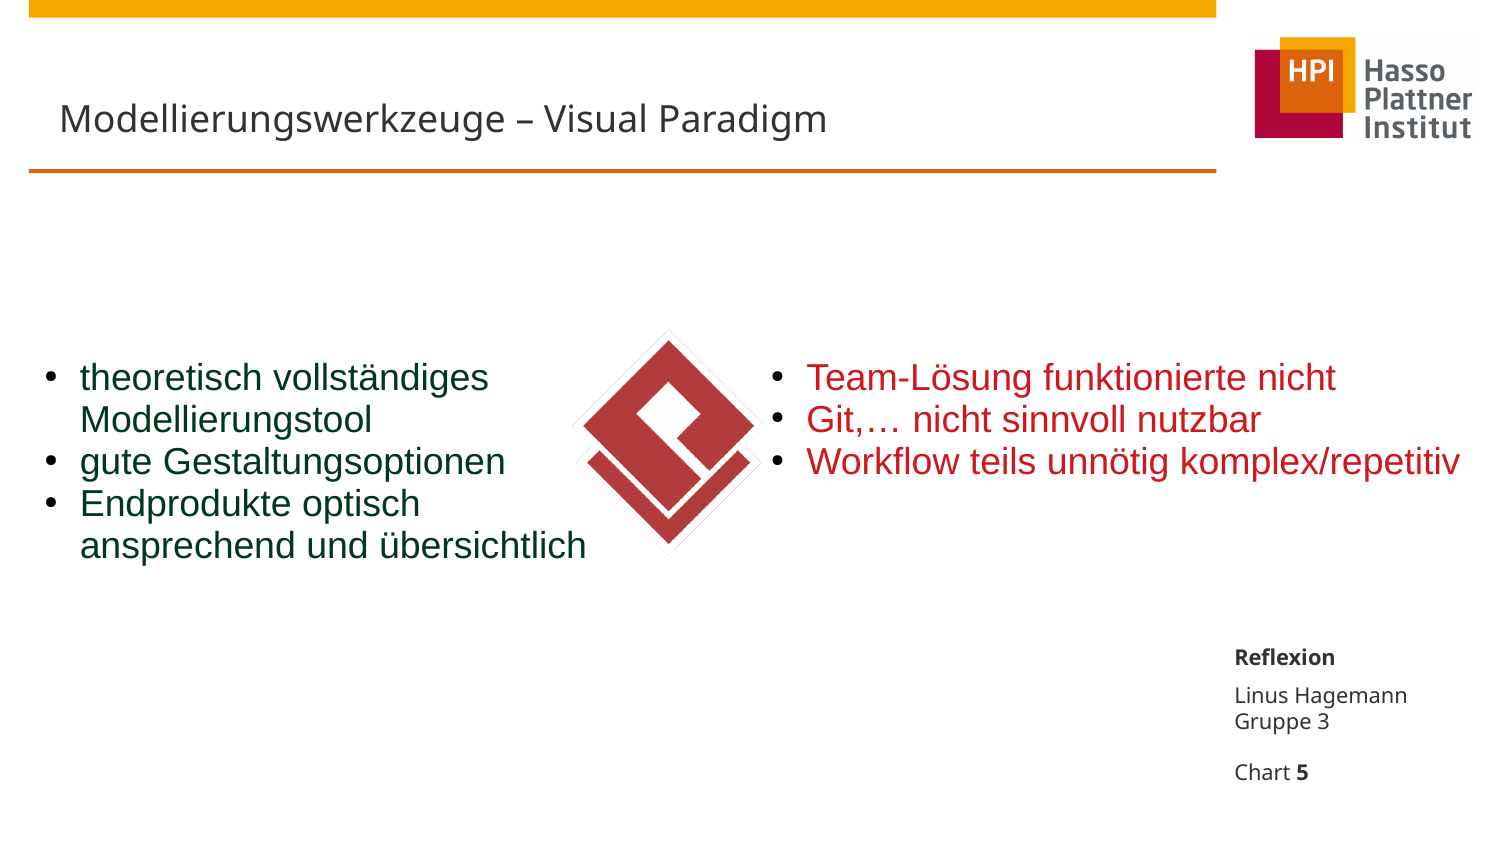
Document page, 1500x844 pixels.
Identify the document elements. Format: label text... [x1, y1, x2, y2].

slide_number Linus Hagemann Gruppe 3 [1216, 681, 1471, 759]
picture [1252, 33, 1477, 142]
picture [555, 329, 781, 556]
picture [555, 541, 569, 556]
text_box theoretisch vollständiges Modellierungstool gute Gestaltungsoptionen Endprodukte optisch ansprechend und übersichtlich [29, 348, 602, 541]
picture [572, 541, 581, 556]
text_box Team-Lösung funktionierte nicht Git,… nicht sinnvoll nutzbar Workflow teils unnötig komplex/repetitiv [756, 348, 1476, 505]
footer Reflexion [1216, 584, 1471, 670]
title Modellierungswerkzeuge – Visual Paradigm [58, 17, 1187, 170]
